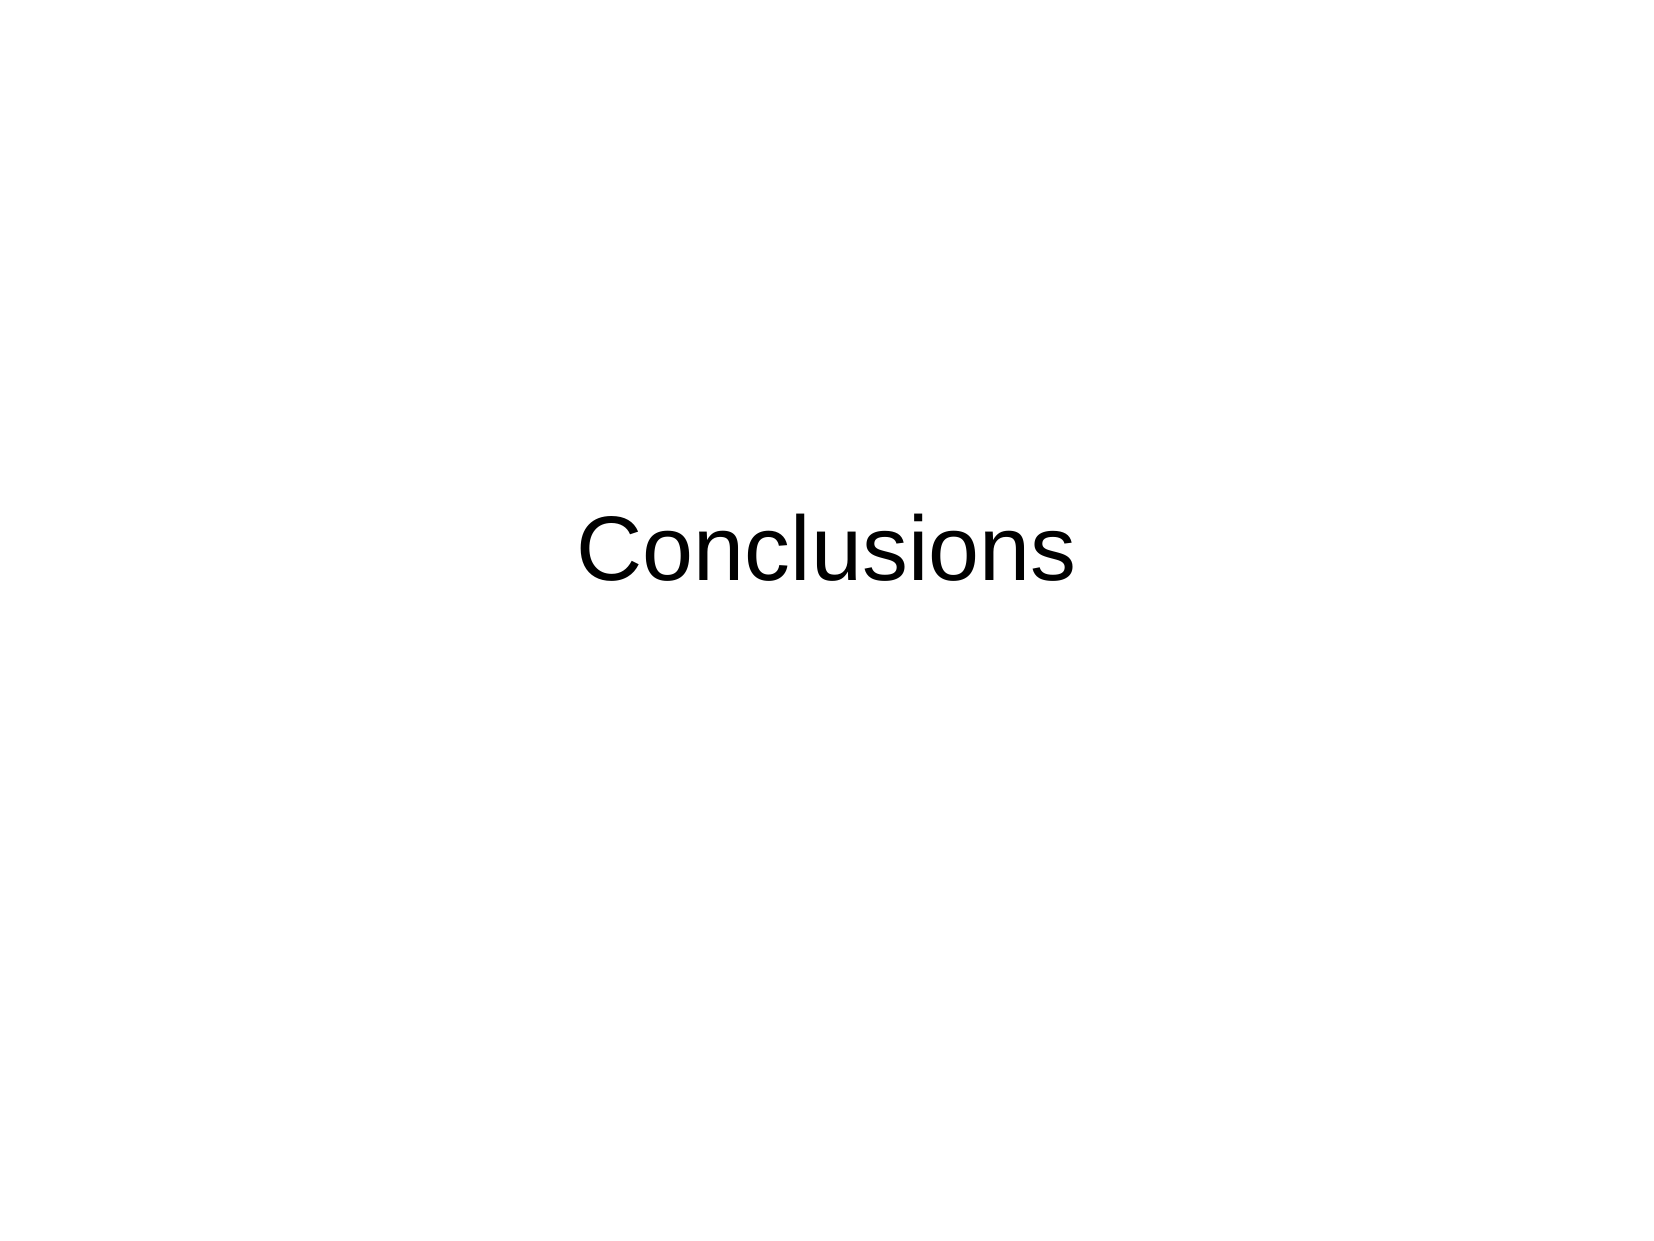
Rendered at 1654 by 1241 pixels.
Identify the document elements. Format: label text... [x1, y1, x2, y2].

title Conclusions [82, 445, 1571, 653]
